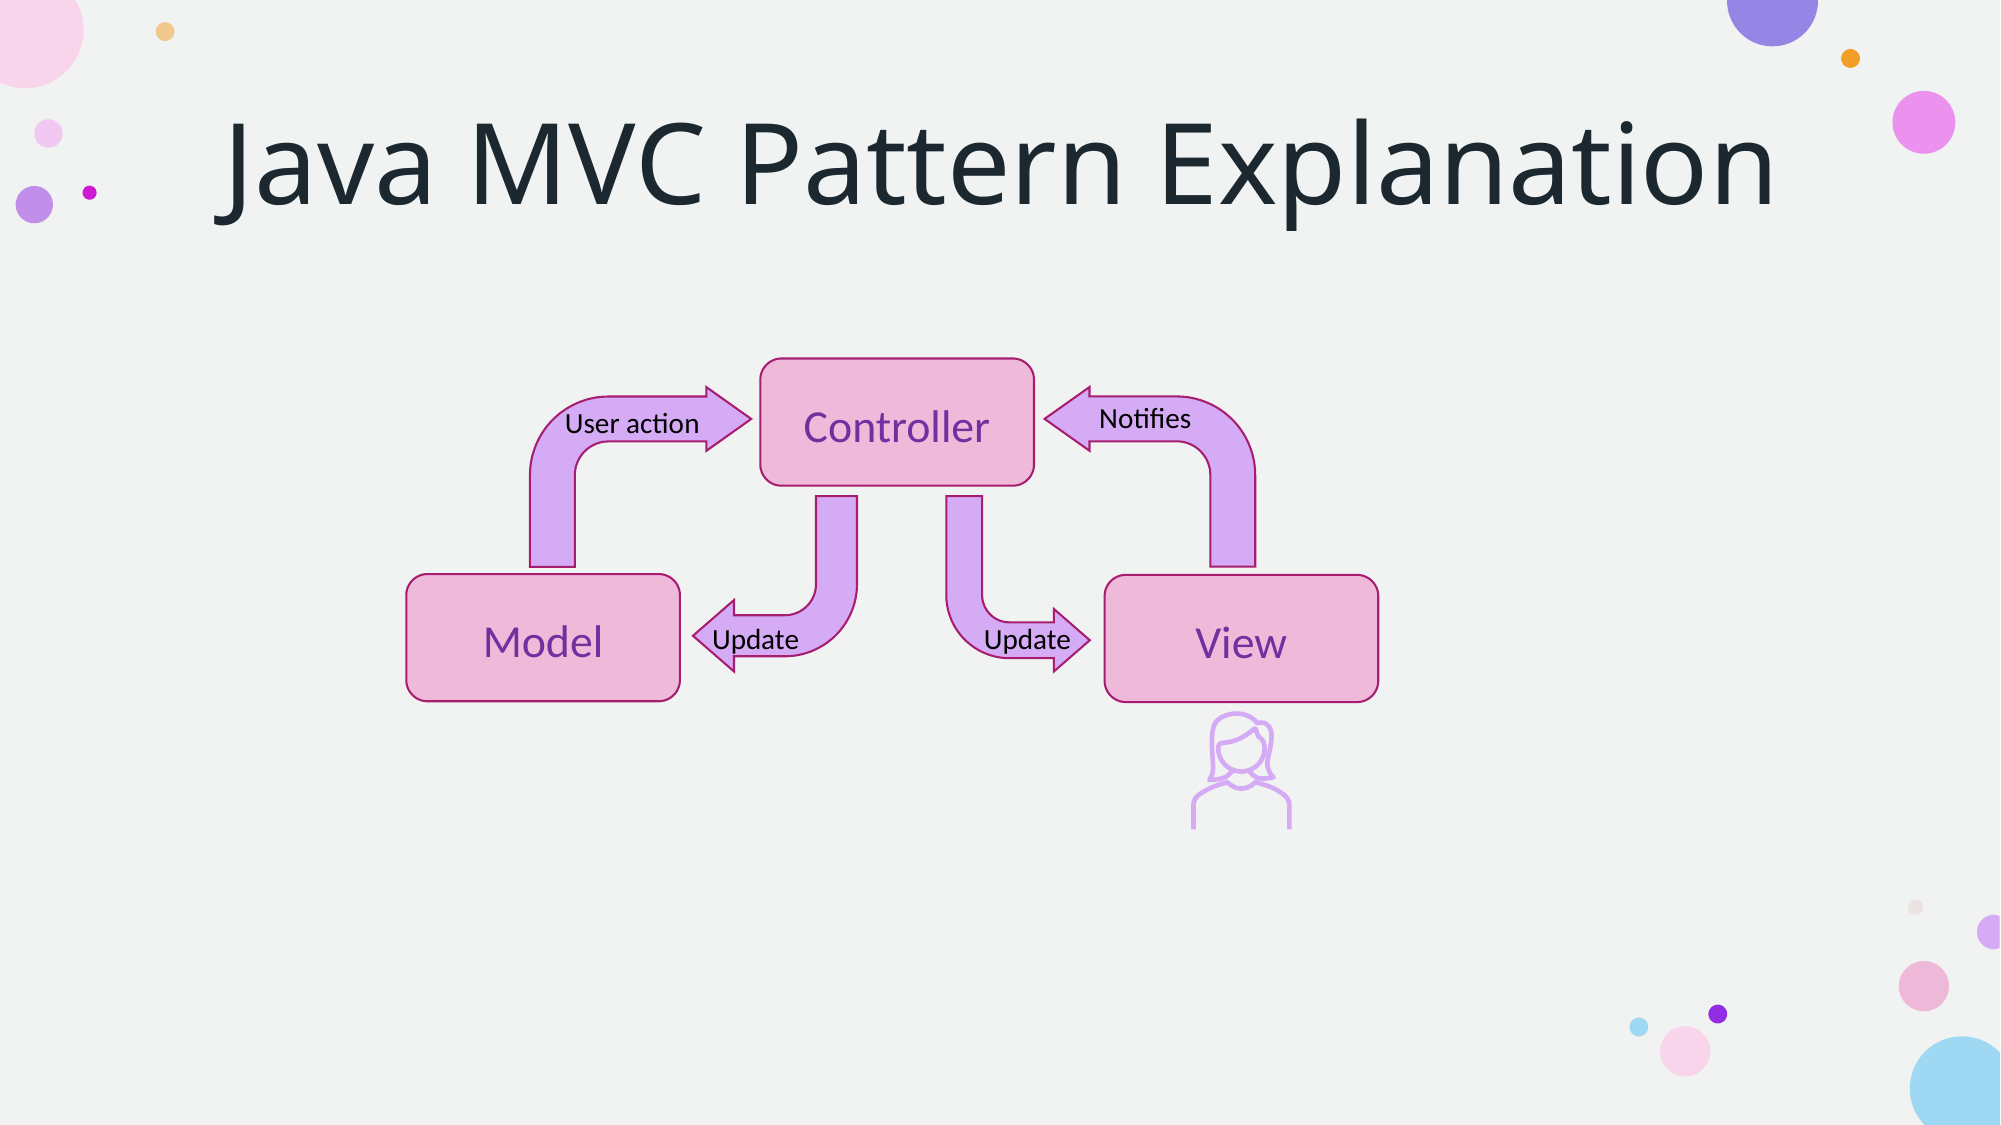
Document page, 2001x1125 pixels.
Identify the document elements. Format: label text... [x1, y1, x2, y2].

text_box [722, 600, 734, 610]
text_box [723, 662, 734, 672]
picture [1166, 701, 1317, 852]
text_box [529, 423, 592, 567]
text_box [706, 446, 714, 451]
text_box [946, 496, 987, 644]
text_box Model [406, 574, 680, 702]
text_box Update [697, 610, 842, 662]
text_box [692, 632, 697, 640]
text_box [802, 496, 858, 629]
text_box User action [549, 394, 732, 446]
text_box [1183, 442, 1256, 567]
text_box Controller [760, 358, 1034, 486]
text_box Notifies [1084, 389, 1266, 442]
text_box [1044, 390, 1090, 451]
text_box View [1104, 574, 1379, 703]
text_box Update [969, 610, 1114, 662]
text_box [1053, 662, 1065, 672]
title Java MVC Pattern Explanation [127, 59, 1877, 278]
text_box [706, 387, 717, 394]
text_box [732, 405, 752, 433]
